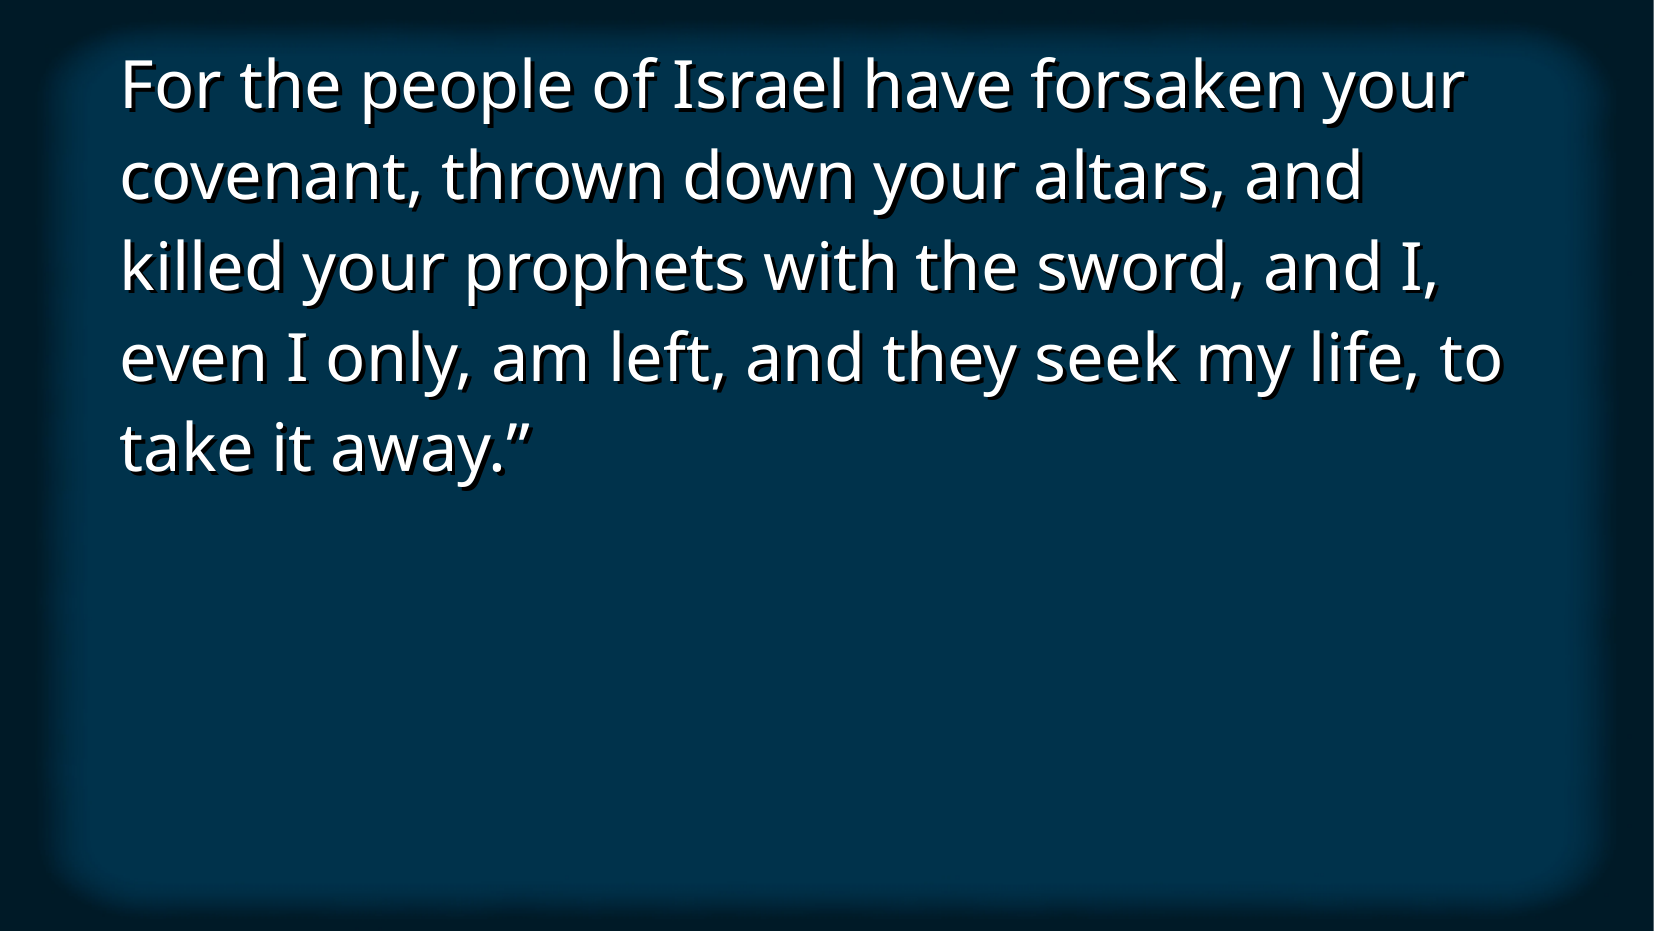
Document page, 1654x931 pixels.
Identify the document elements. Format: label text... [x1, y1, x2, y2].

text_box For the people of Israel have forsaken your covenant, thrown down your altars, and killed your prophets with the sword, and I, even I only, am left, and they seek my life, to take it away.” [105, 30, 1546, 400]
picture [0, 0, 1654, 931]
